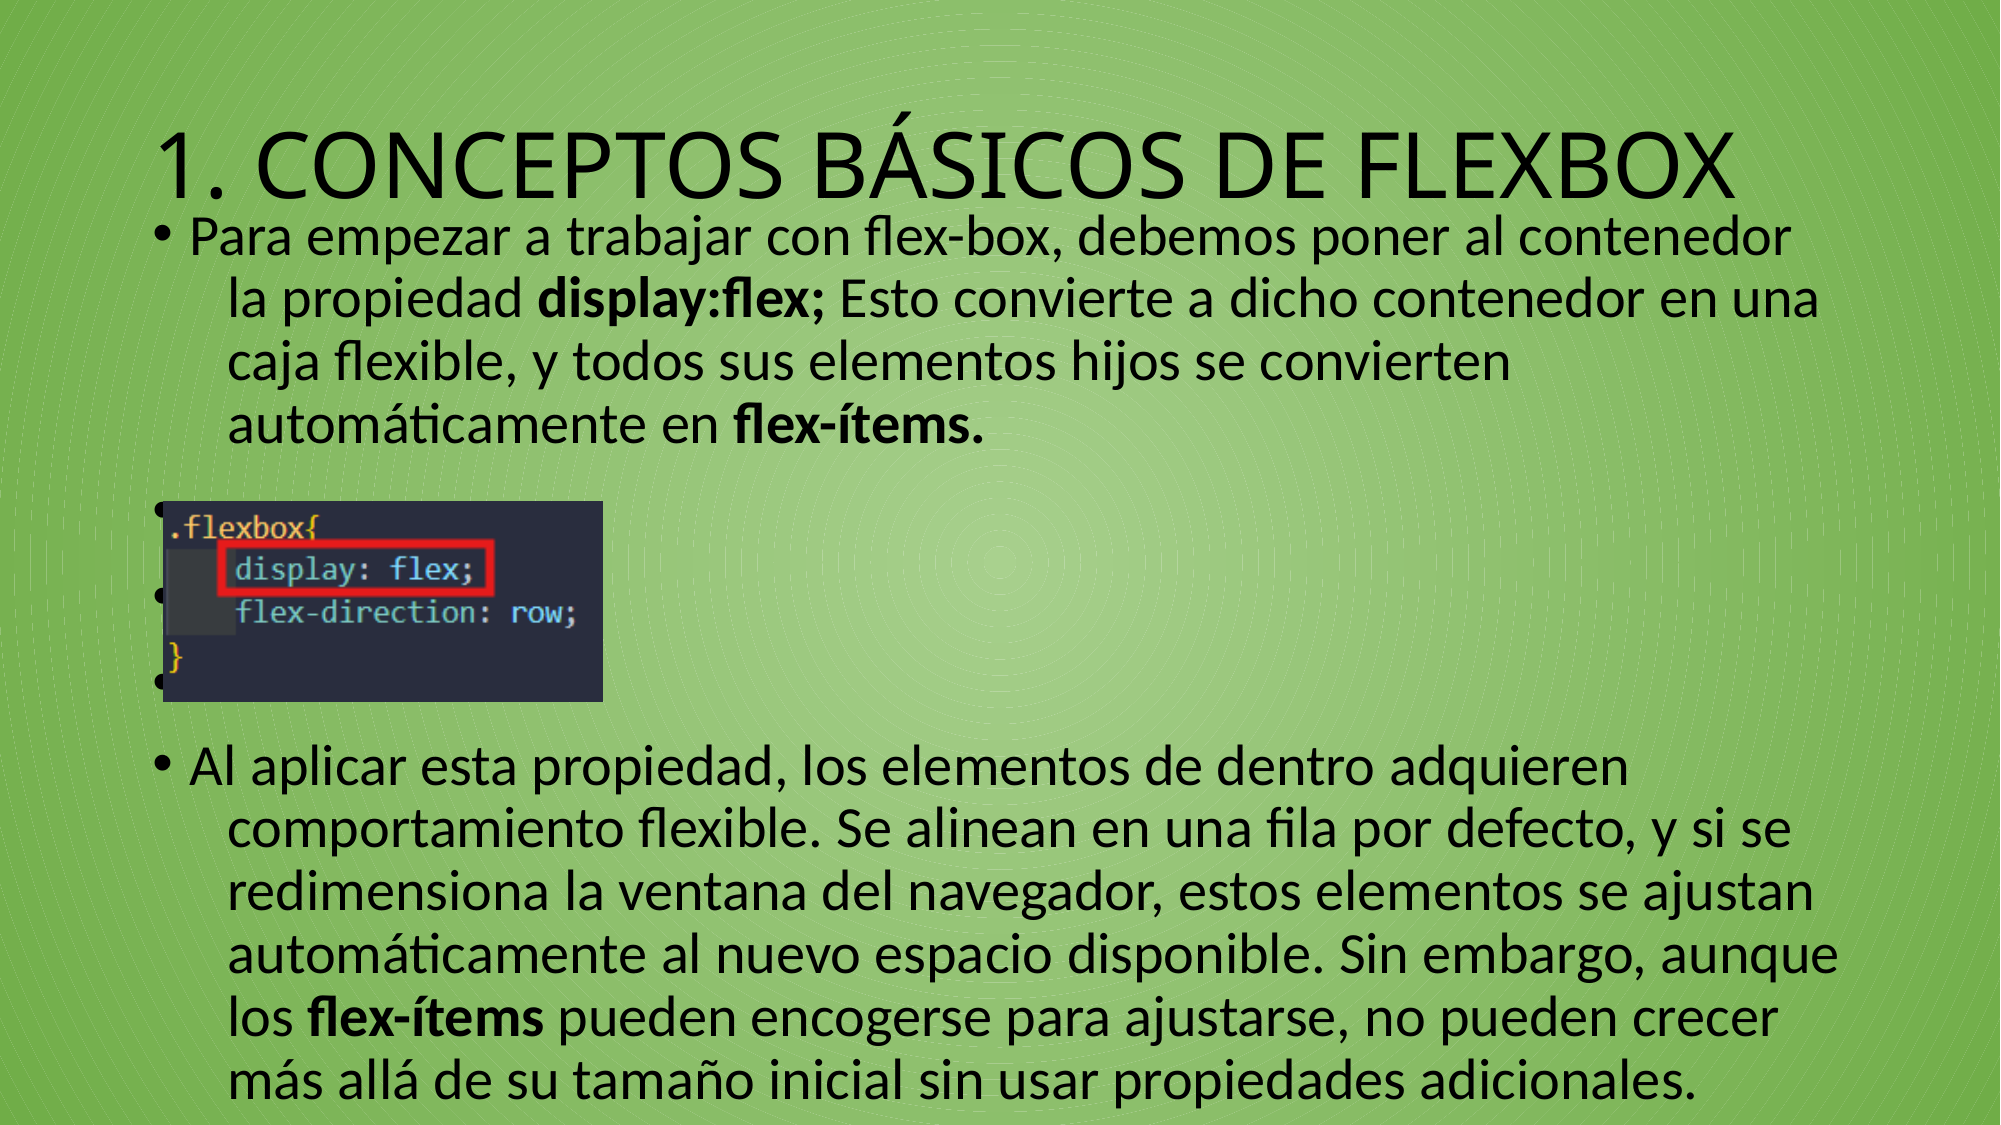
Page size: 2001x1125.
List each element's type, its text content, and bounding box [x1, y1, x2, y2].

list Para empezar a trabajar con flex-box, debemos poner al contenedor la propiedad display:flex; Esto convierte a dicho contenedor en una caja flexible, y todos sus elementos hijos se convierten automáticamente en flex-ítems. Al aplicar esta propiedad, los elementos de dentro adquieren comportamiento flexible. Se alinean en una fila por defecto, y si se redimensiona la ventana del navegador, estos elementos se ajustan automáticamente al nuevo espacio disponible. Sin embargo, aunque los flex-ítems pueden encogerse para ajustarse, no pueden crecer más allá de su tamaño inicial sin usar propiedades adicionales. [137, 197, 1863, 1125]
picture [163, 501, 603, 702]
title 1. CONCEPTOS BÁSICOS DE FLEXBOX [137, 59, 1863, 197]
